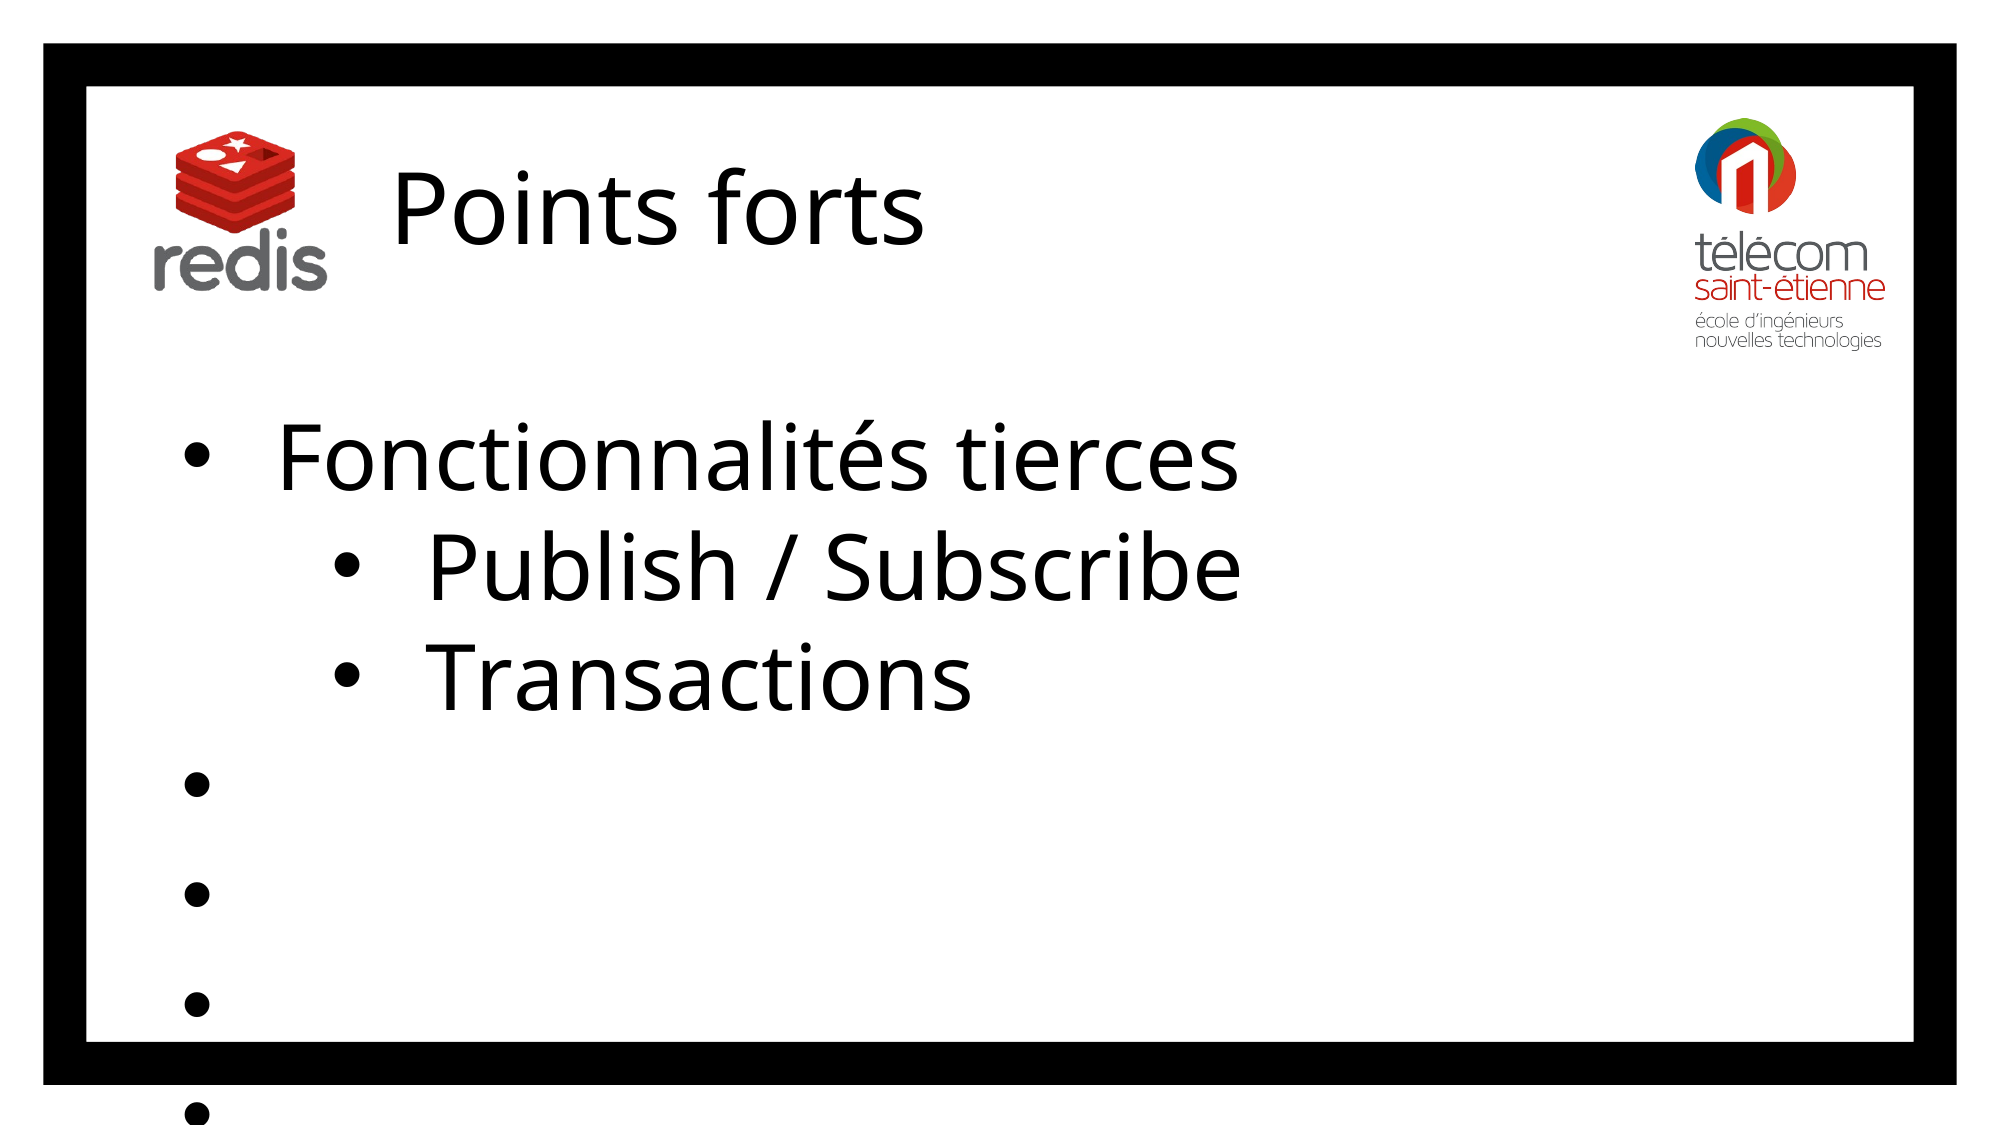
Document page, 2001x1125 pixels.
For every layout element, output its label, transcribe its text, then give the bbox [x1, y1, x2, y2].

picture [129, 116, 351, 304]
picture [1695, 118, 1885, 351]
title Points forts [369, 138, 1849, 304]
picture [1715, 134, 1730, 138]
text_box Fonctionnalités tierces Publish / Subscribe Transactions [166, 391, 1849, 1125]
